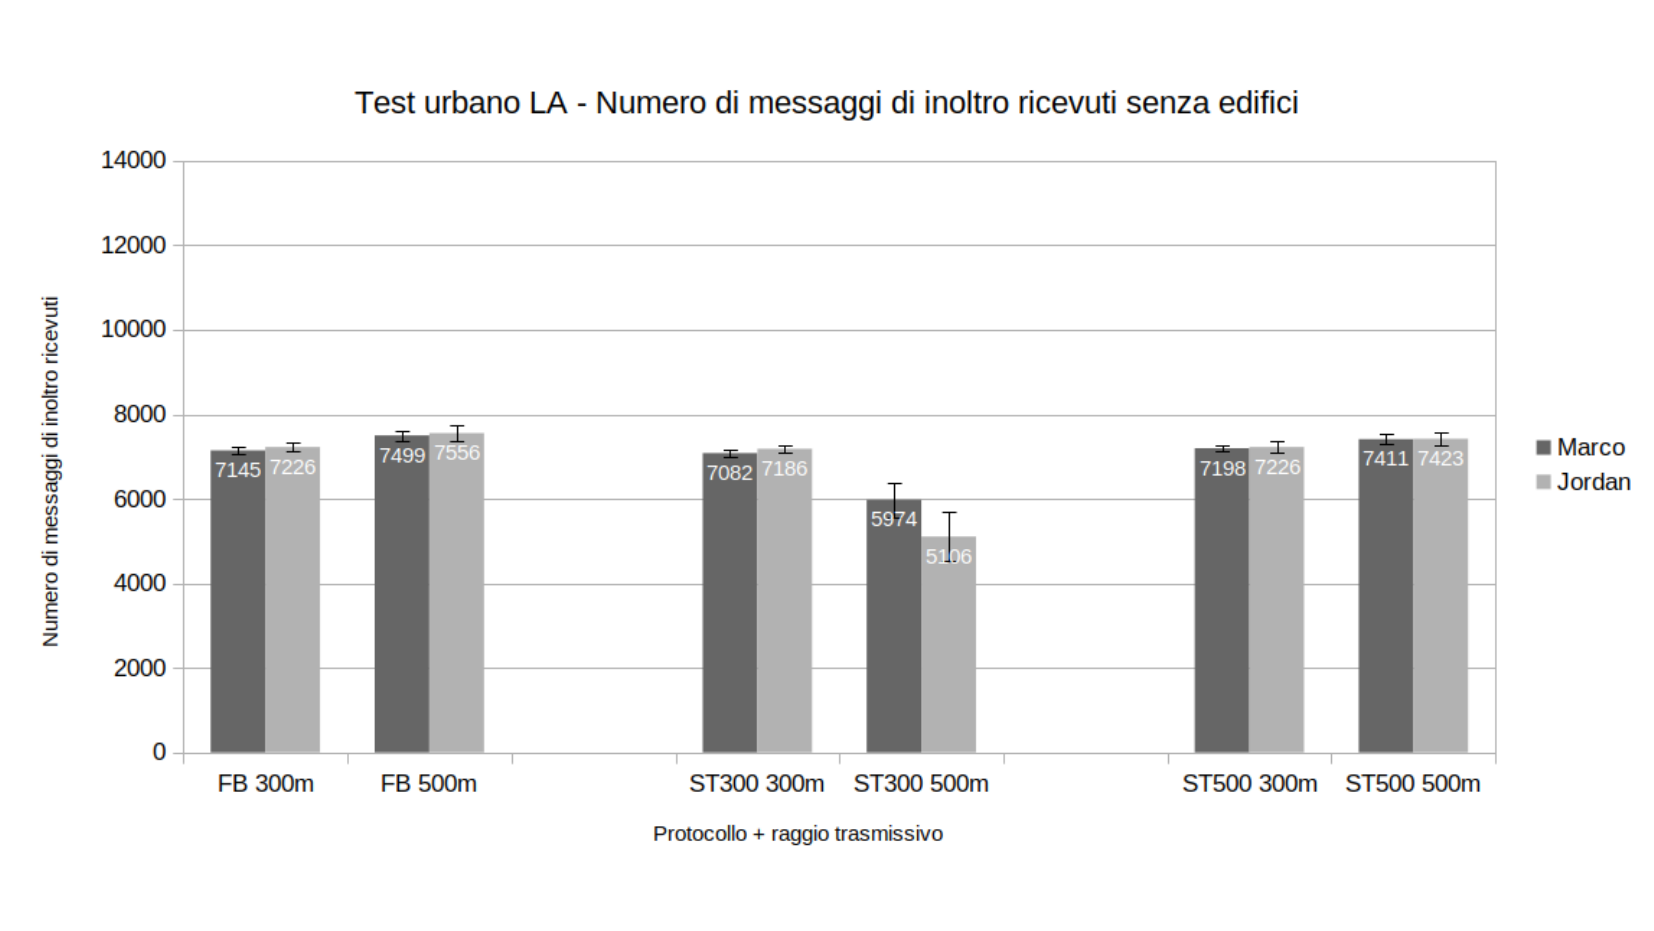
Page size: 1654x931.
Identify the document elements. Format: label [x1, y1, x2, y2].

picture [0, 50, 1654, 880]
